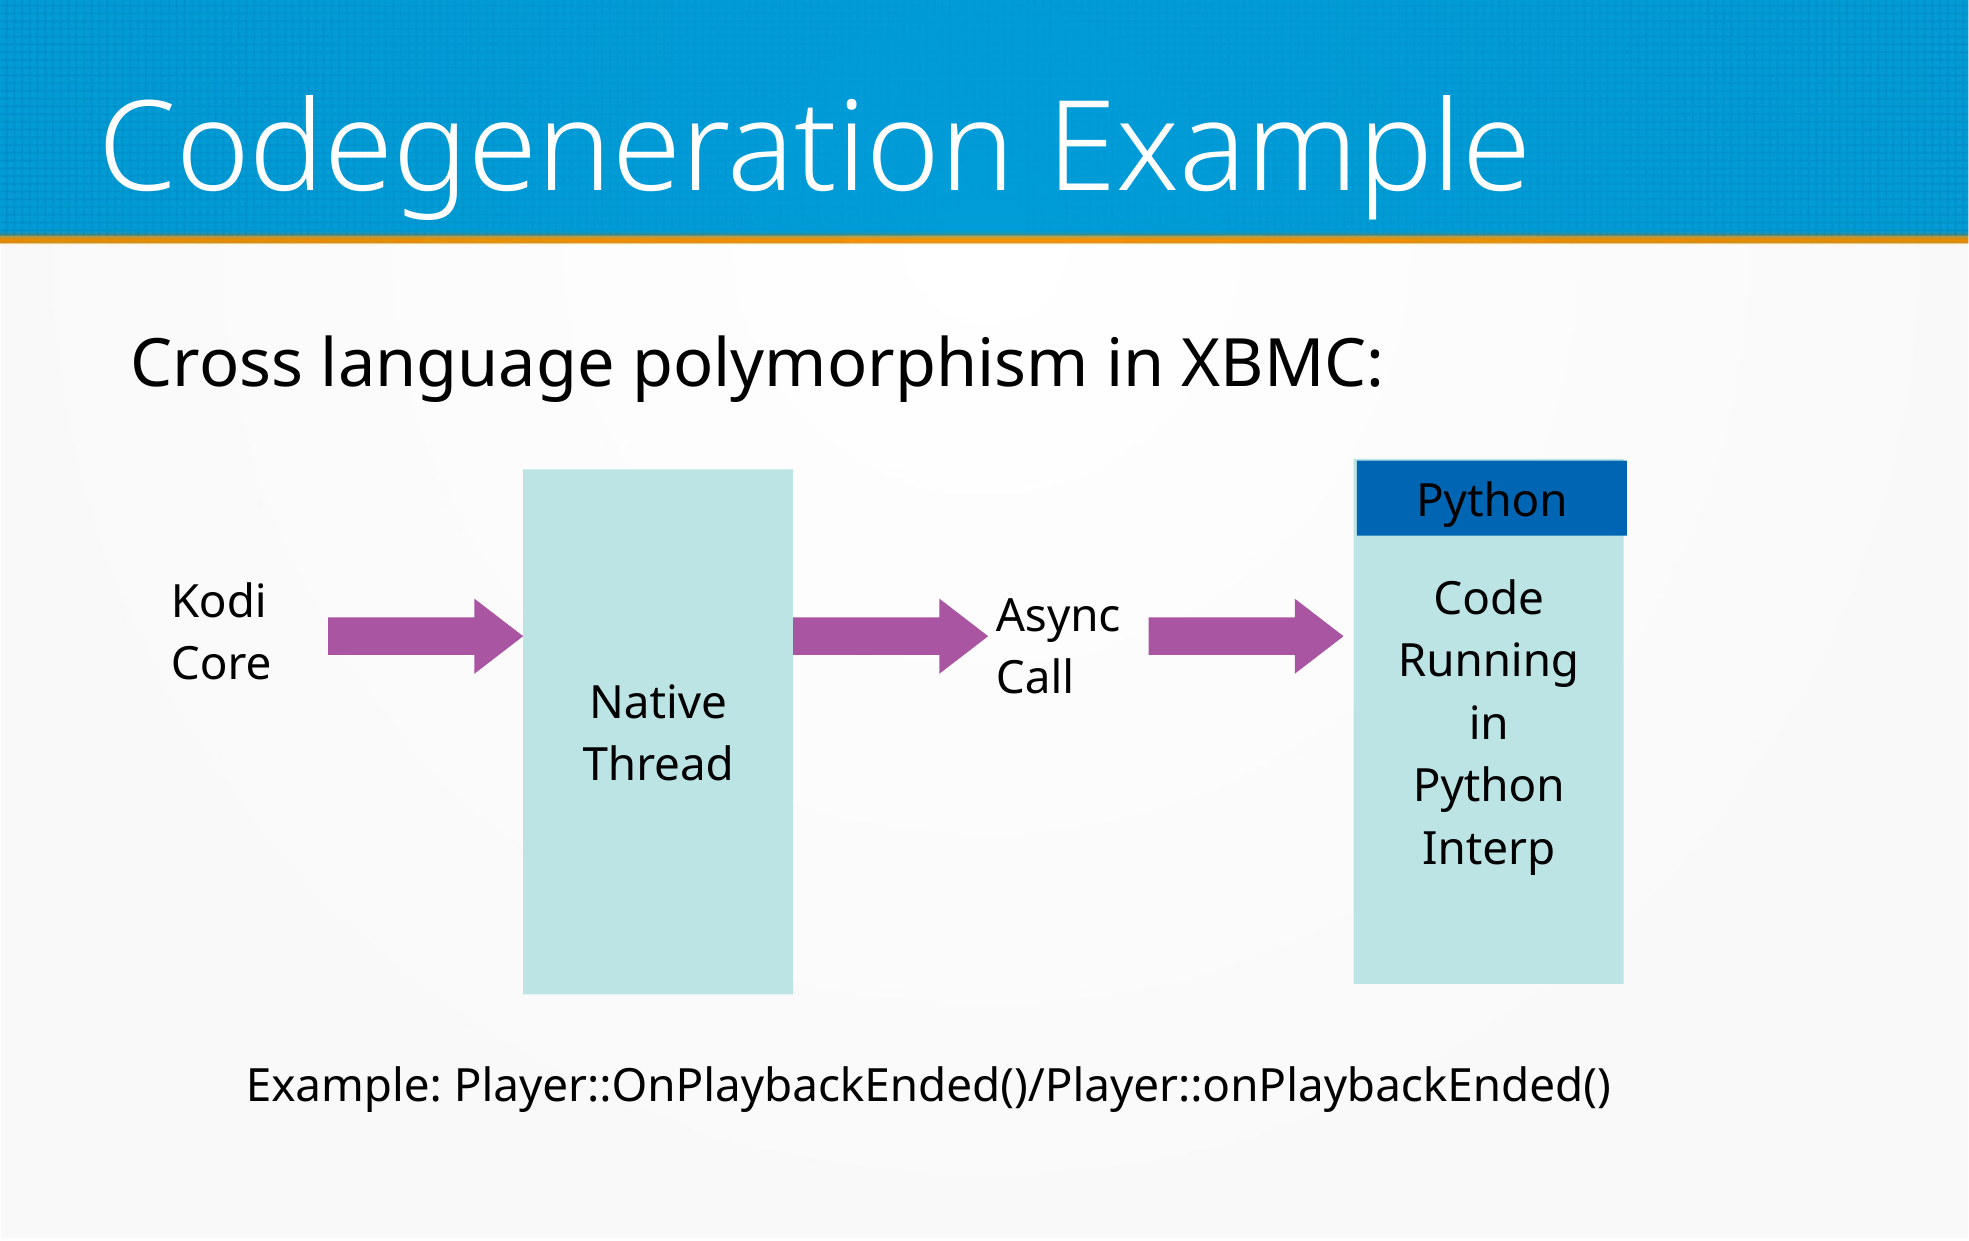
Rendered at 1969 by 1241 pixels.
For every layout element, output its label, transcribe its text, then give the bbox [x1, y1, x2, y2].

text_box [328, 598, 524, 674]
title Codegeneration Example [98, 19, 1870, 227]
text_box [793, 598, 989, 674]
list Cross language polymorphism in XBMC: [59, 314, 1875, 570]
text_box Kodi Core [164, 571, 283, 691]
text_box Example: Player::OnPlaybackEnded()/Player::onPlaybackEnded() [240, 1051, 1731, 1117]
text_box [1148, 598, 1344, 674]
picture [0, 233, 1969, 1241]
text_box Code Running in Python Interp [1353, 458, 1624, 984]
text_box Async Call [989, 585, 1139, 704]
text_box Native Thread [523, 469, 794, 995]
text_box Python [1356, 460, 1627, 536]
